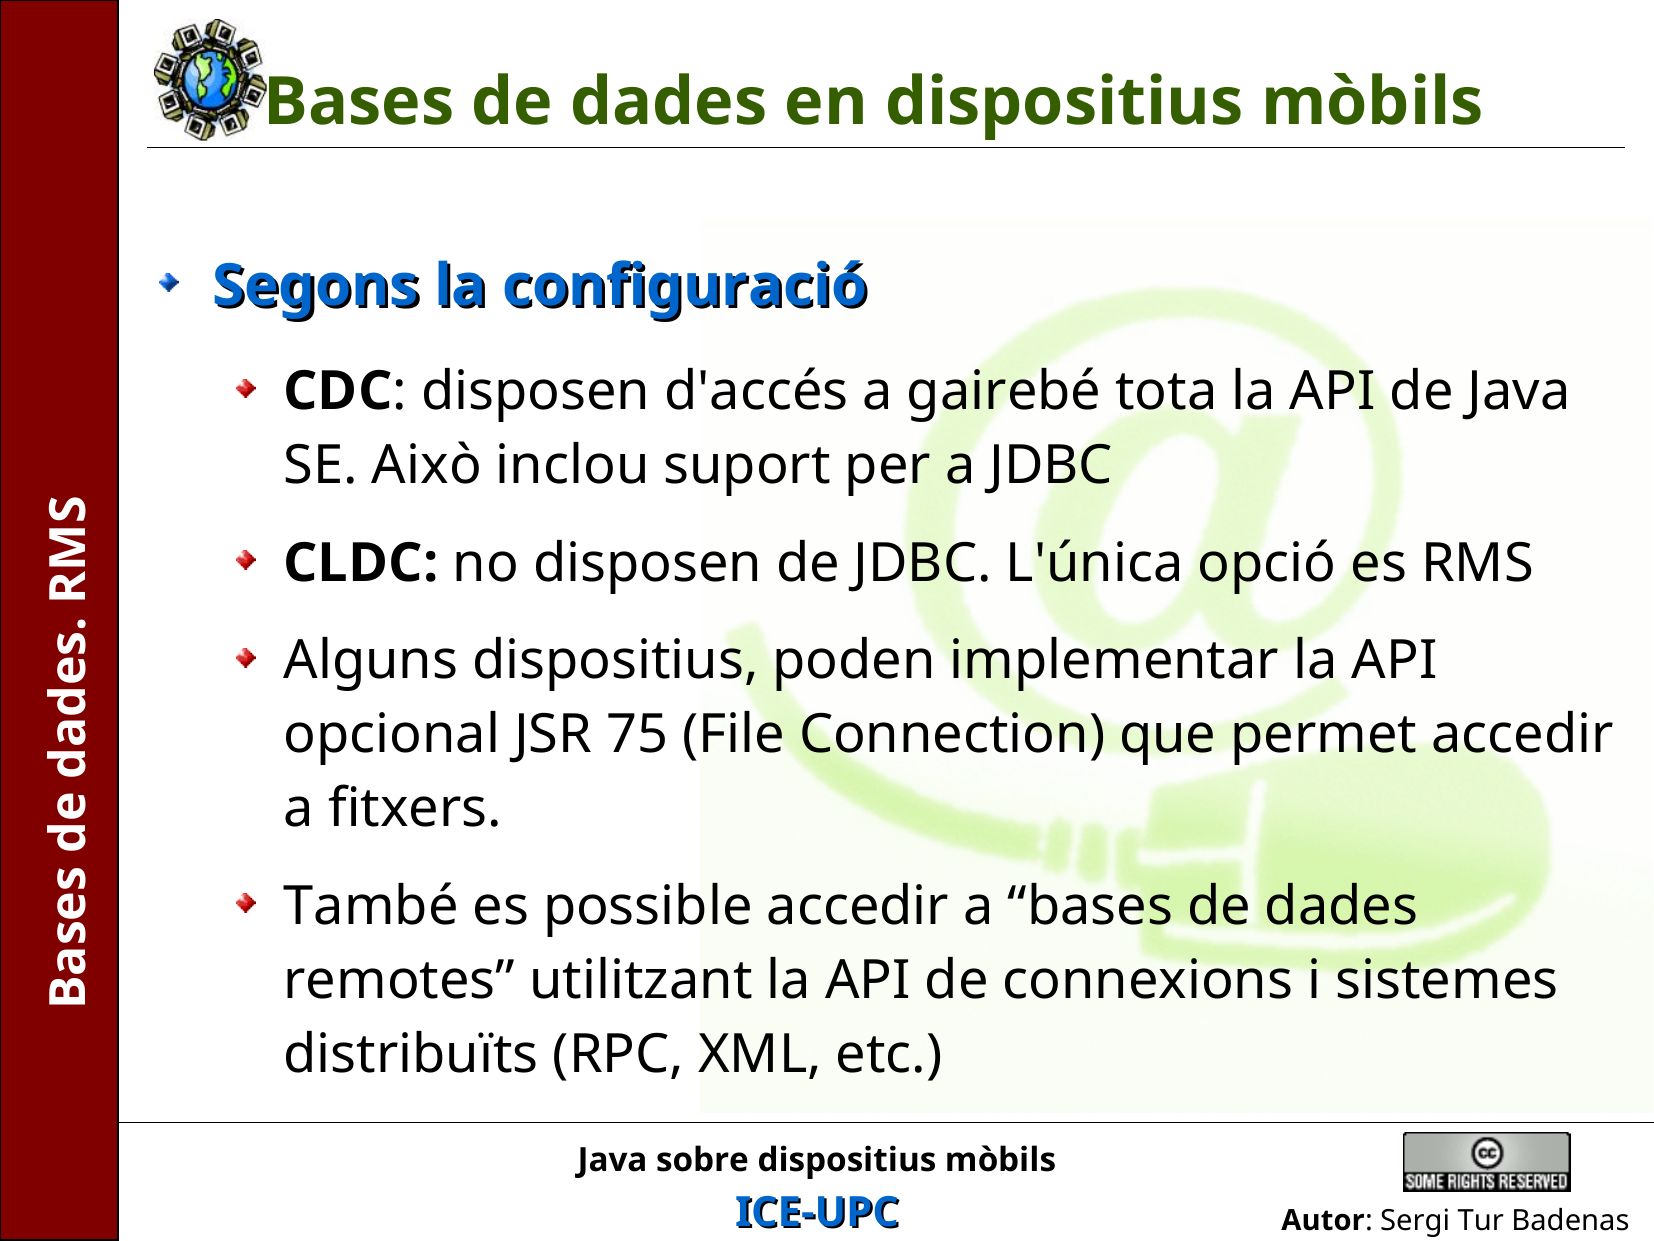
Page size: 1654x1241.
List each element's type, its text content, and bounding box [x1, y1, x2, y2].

title Bases de dades en dispositius mòbils [129, 49, 1619, 148]
list Segons la configuració CDC: disposen d'accés a gairebé tota la API de Java SE. Això inclou suport per a JDBC CLDC: no disposen de JDBC. L'única opció es RMS Alguns dispositius, poden implementar la API opcional JSR 75 (File Connection) que permet accedir a fitxers. També es possible accedir a “bases de dades remotes” utilitzant la API de connexions i sistemes distribuïts (RPC, XML, etc.) [141, 242, 1630, 1078]
picture [154, 19, 268, 49]
picture [700, 217, 1654, 1113]
picture [1403, 1132, 1571, 1192]
